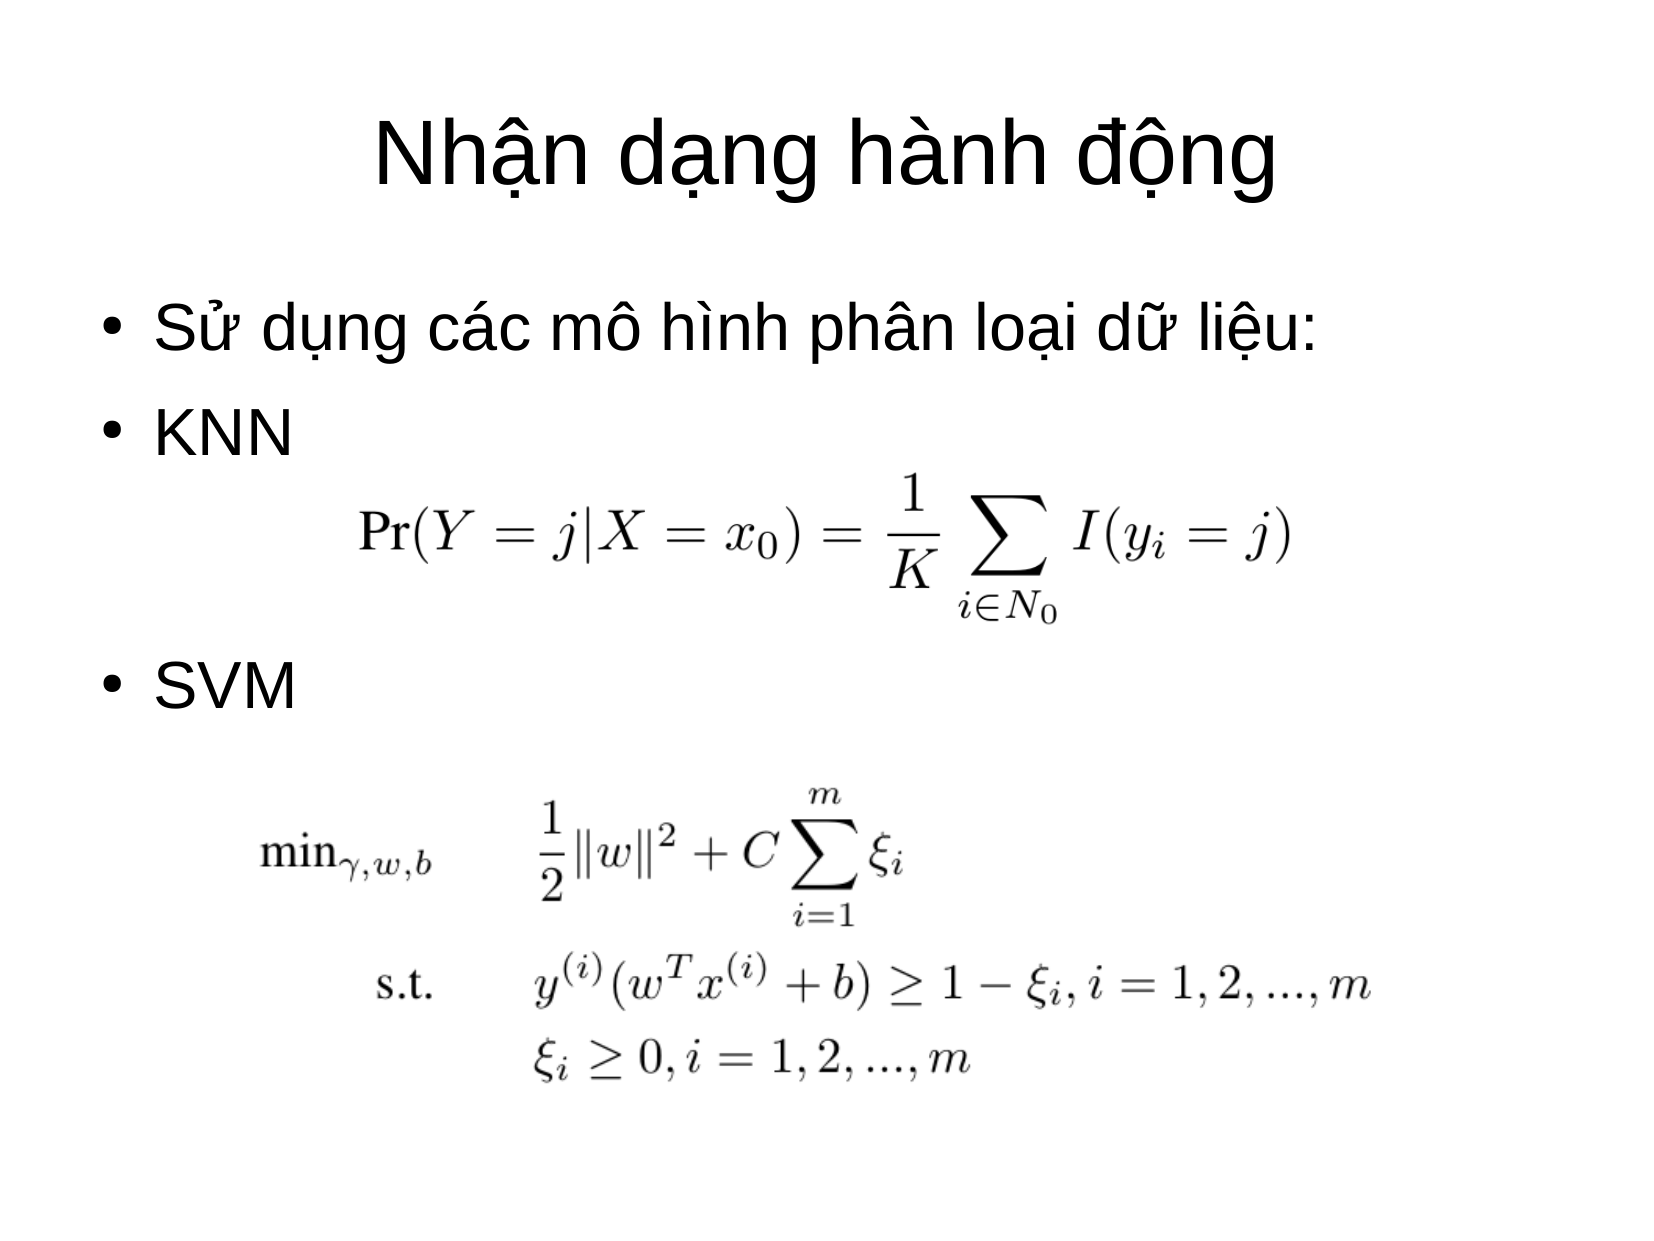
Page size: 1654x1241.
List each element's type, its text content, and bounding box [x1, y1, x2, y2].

picture [330, 449, 1297, 631]
title Nhận dạng hành động [82, 49, 1571, 257]
picture [241, 749, 1396, 1099]
list Sử dụng các mô hình phân loại dữ liệu: KNN SVM [82, 290, 1571, 1010]
